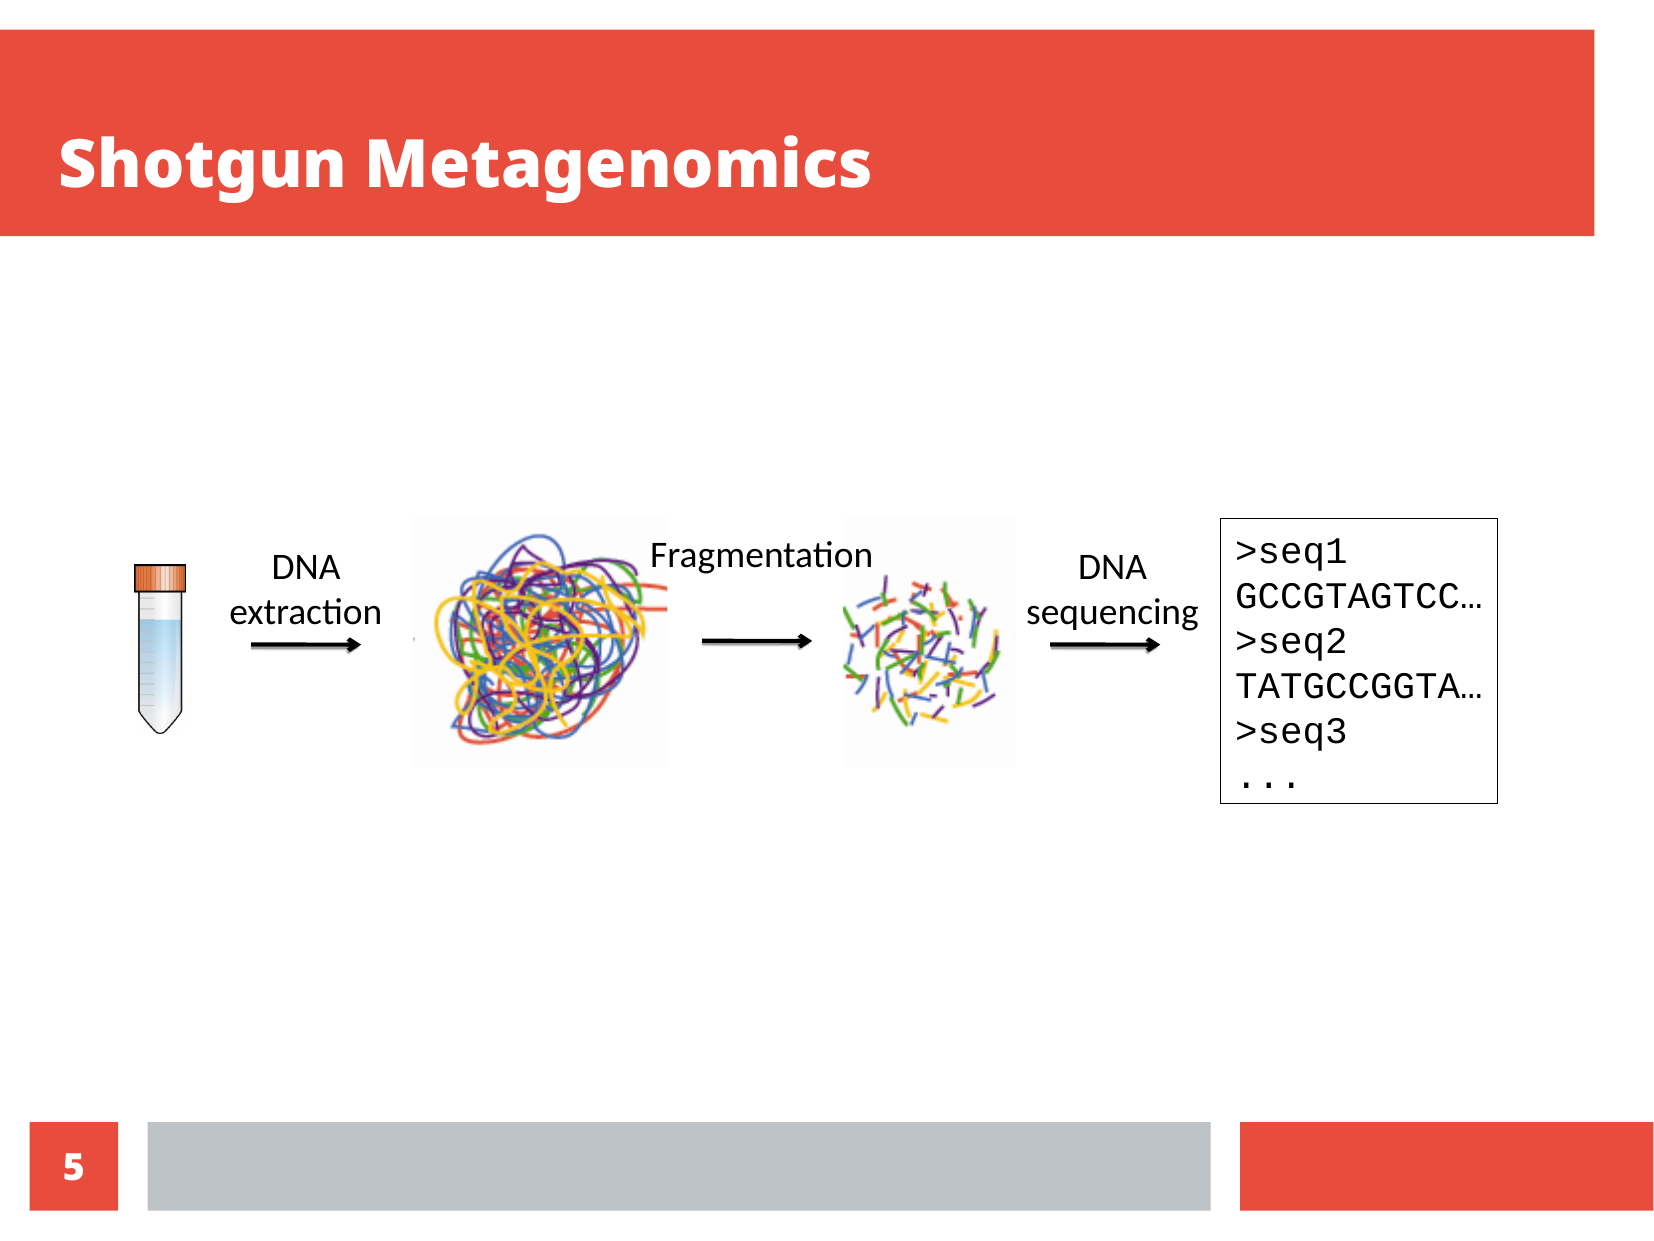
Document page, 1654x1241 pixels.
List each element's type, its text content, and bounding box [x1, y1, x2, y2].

picture [842, 518, 1016, 768]
picture [413, 517, 668, 767]
title Shotgun Metagenomics [59, 59, 1595, 207]
text_box Fragmentation [635, 523, 889, 583]
text_box DNA extraction [214, 534, 398, 640]
picture [134, 564, 186, 734]
text_box DNA sequencing [1016, 534, 1215, 640]
text_box >seq1 GCCGTAGTCC… >seq2 TATGCCGGTA… >seq3 ... [1220, 518, 1498, 804]
